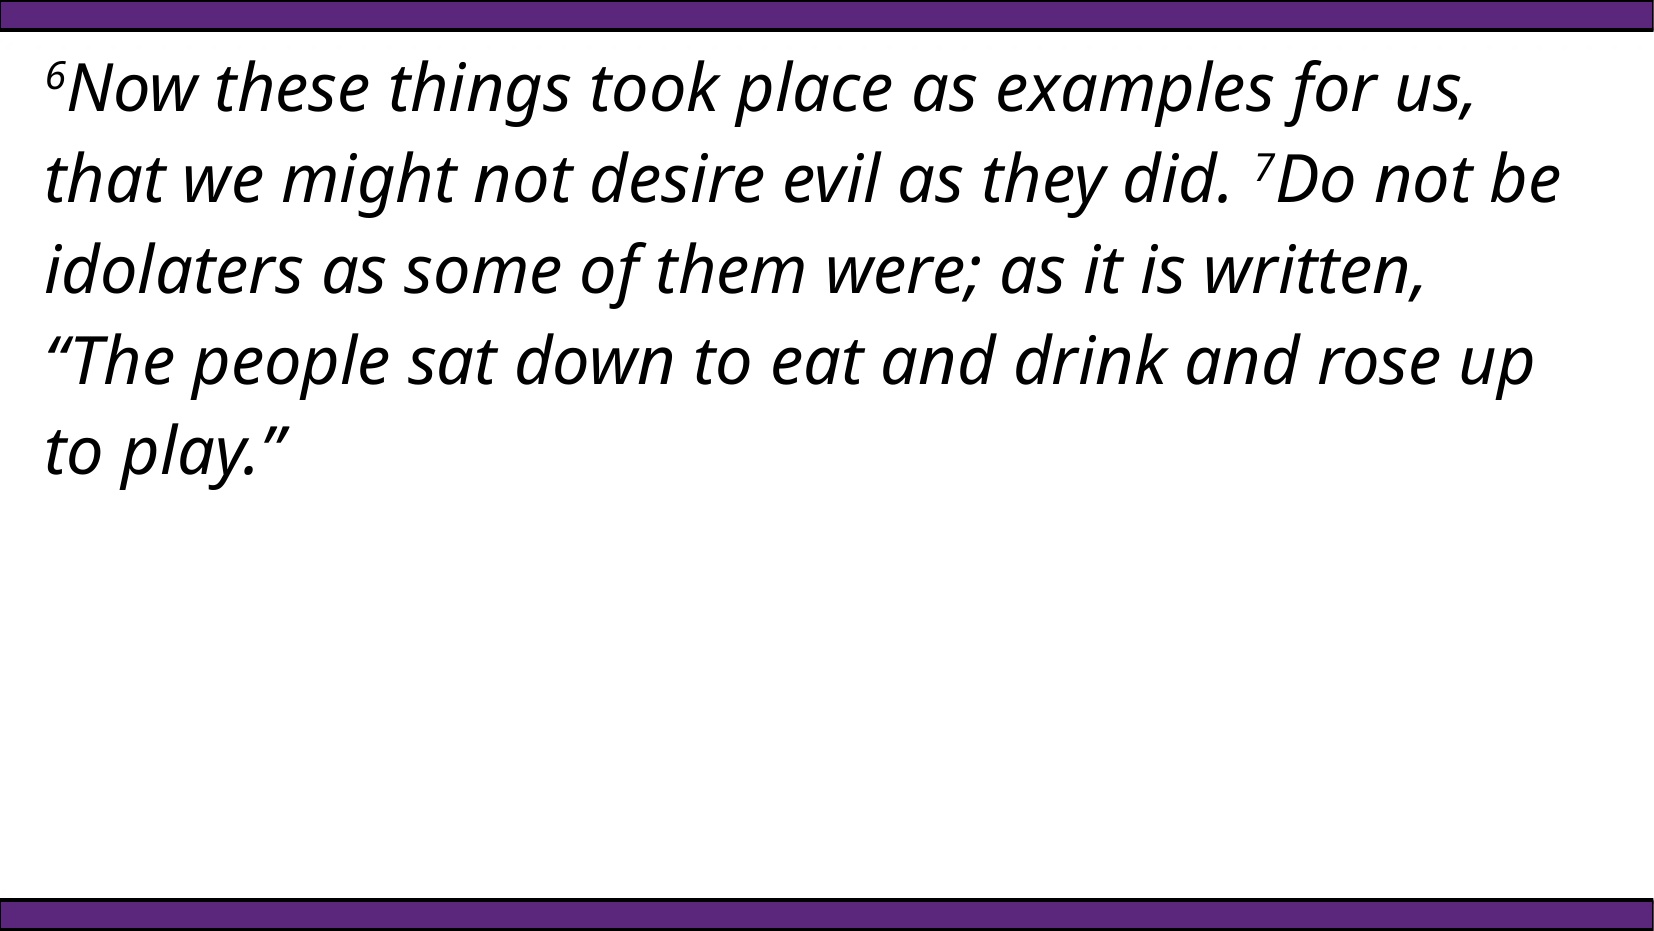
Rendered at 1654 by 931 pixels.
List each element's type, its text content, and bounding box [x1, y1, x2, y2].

text_box [0, 900, 1654, 931]
text_box [0, 0, 1654, 31]
picture [0, 31, 1654, 900]
text_box 6Now these things took place as examples for us, that we might not desire evil as they did. 7Do not be idolaters as some of them were; as it is written, “The people sat down to eat and drink and rose up to play.” [30, 33, 1591, 492]
